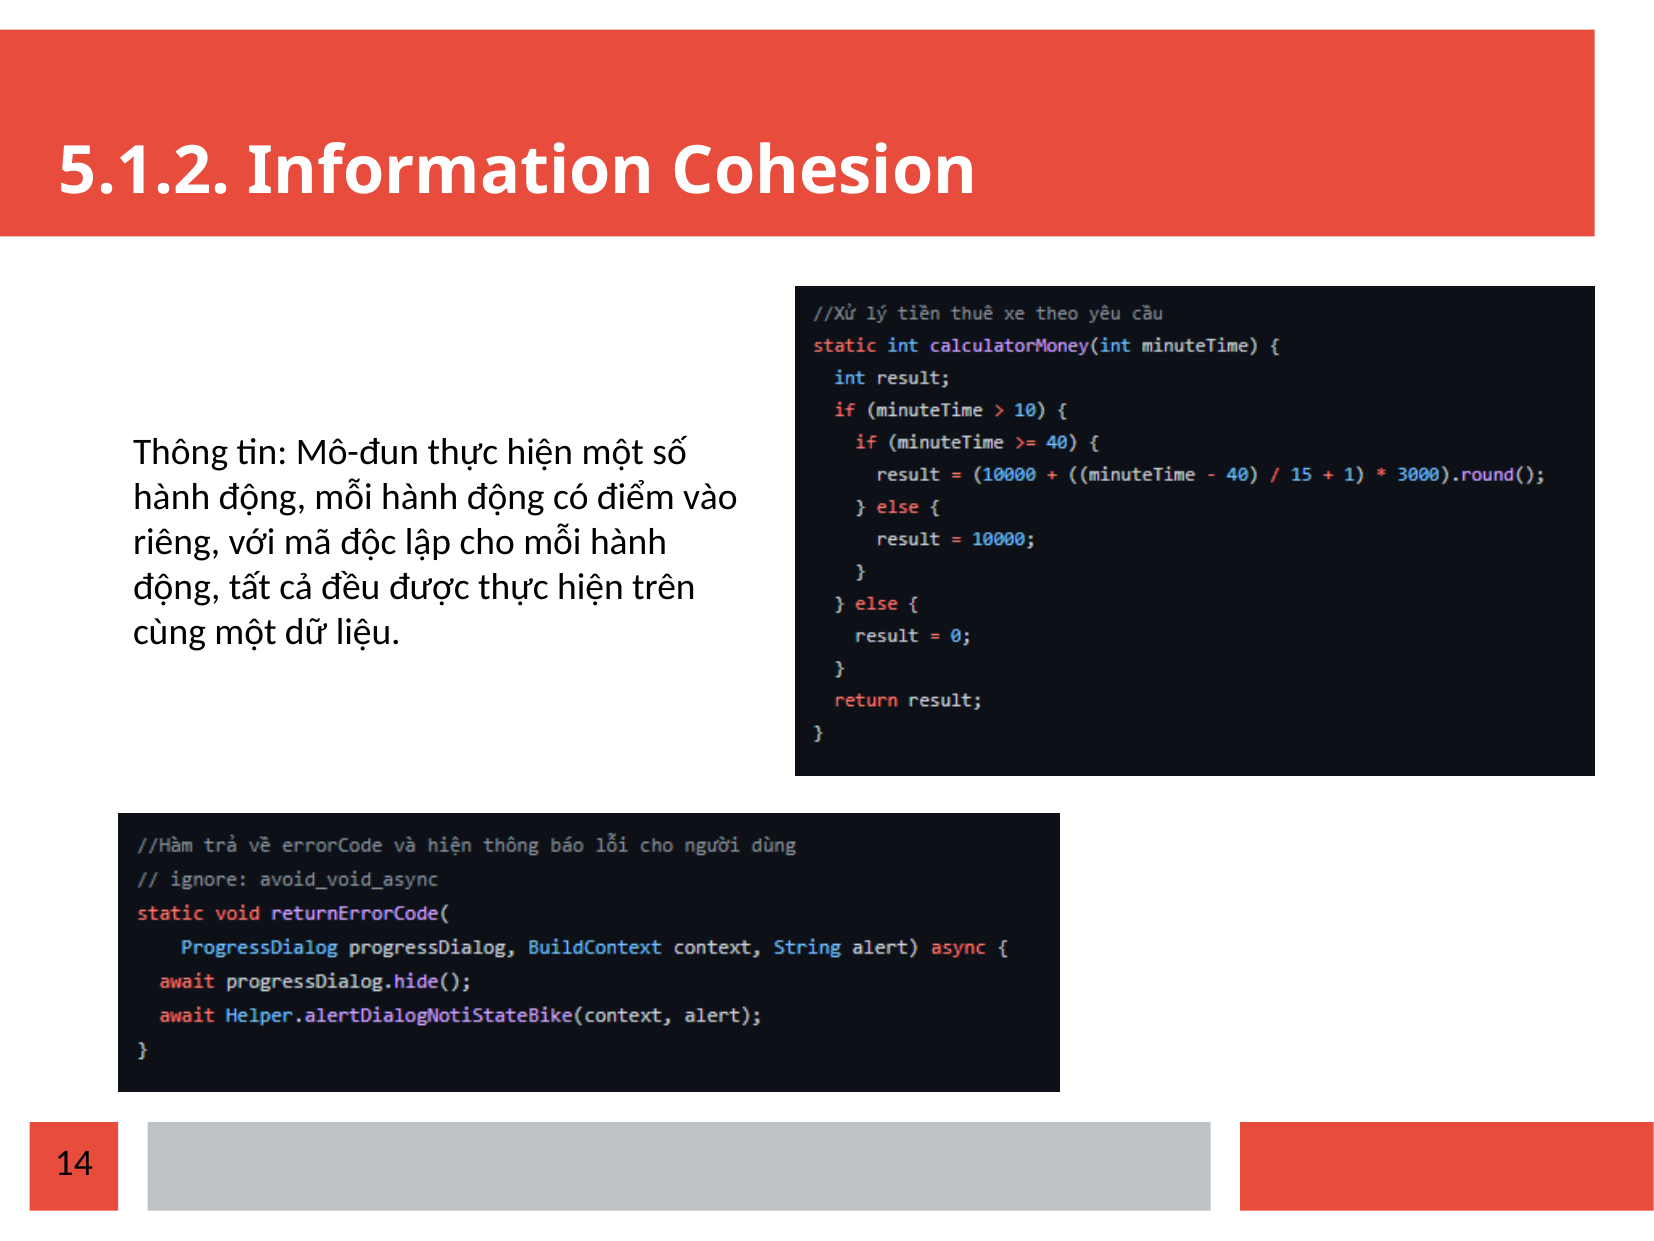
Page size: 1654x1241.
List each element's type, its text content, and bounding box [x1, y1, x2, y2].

text_box 13 [29, 1122, 119, 1211]
picture [118, 813, 1060, 1092]
text_box Thông tin: Mô-đun thực hiện một số hành động, mỗi hành động có điểm vào riêng, với mã độc lập cho mỗi hành động, tất cả đều được thực hiện trên cùng một dữ liệu. [118, 419, 775, 663]
picture [795, 286, 1595, 776]
title 5.1.2. Information Cohesion [59, 59, 1595, 207]
